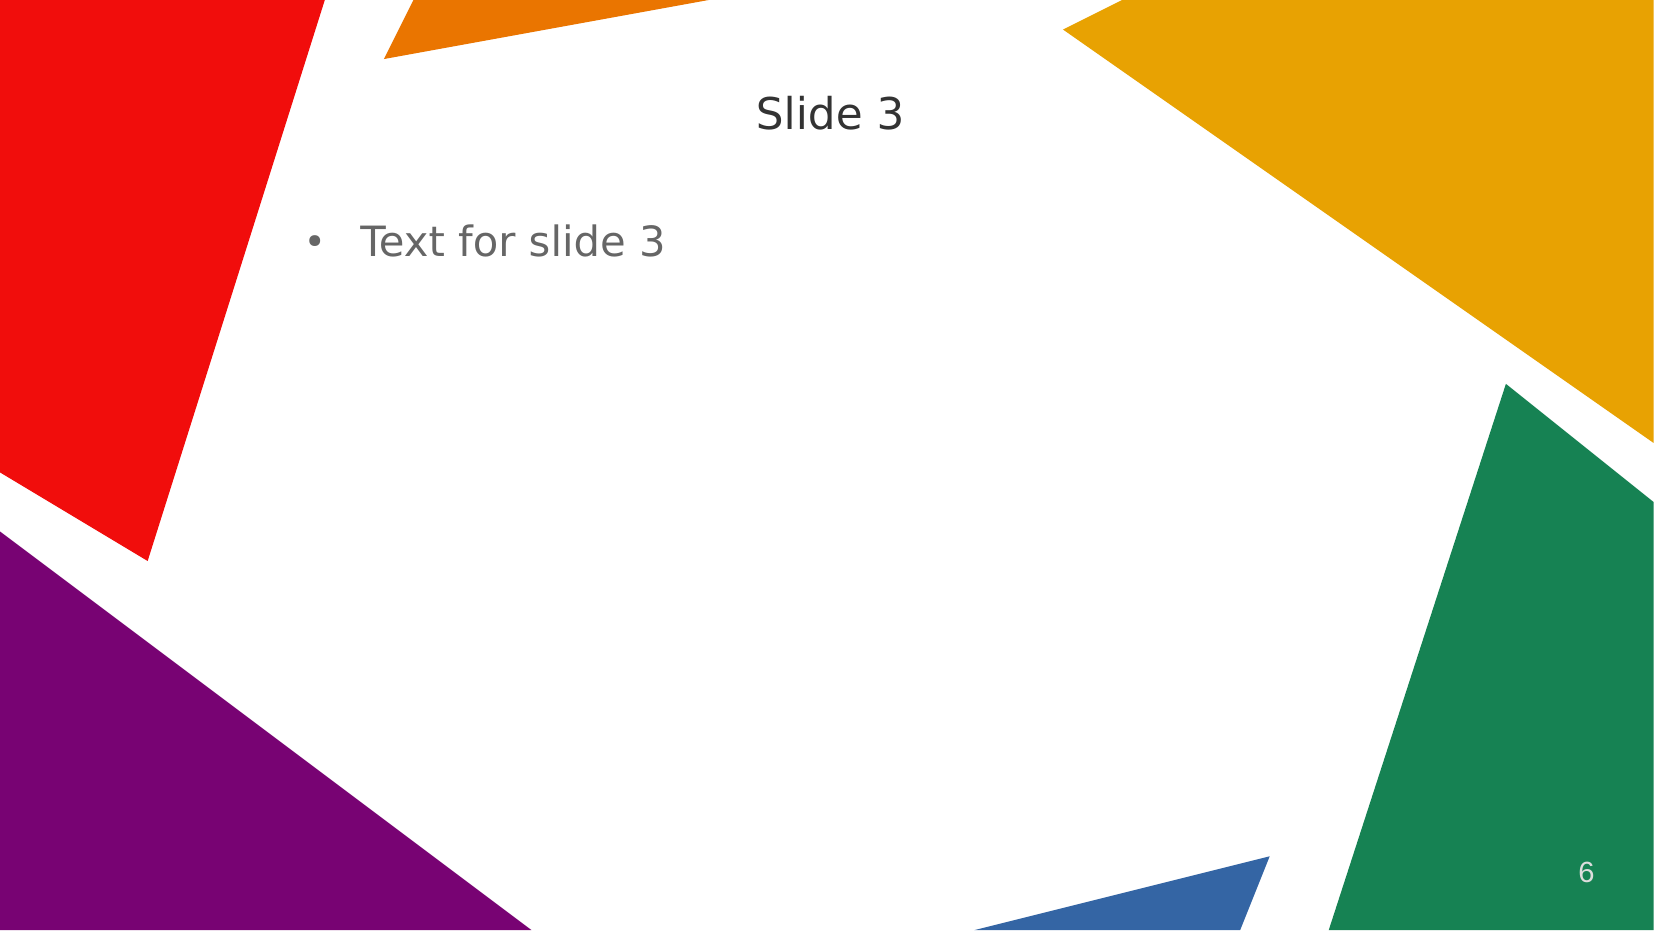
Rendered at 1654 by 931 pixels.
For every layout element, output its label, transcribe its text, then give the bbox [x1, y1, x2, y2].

list Text for slide 3 [289, 217, 1372, 817]
title Slide 3 [289, 37, 1372, 193]
